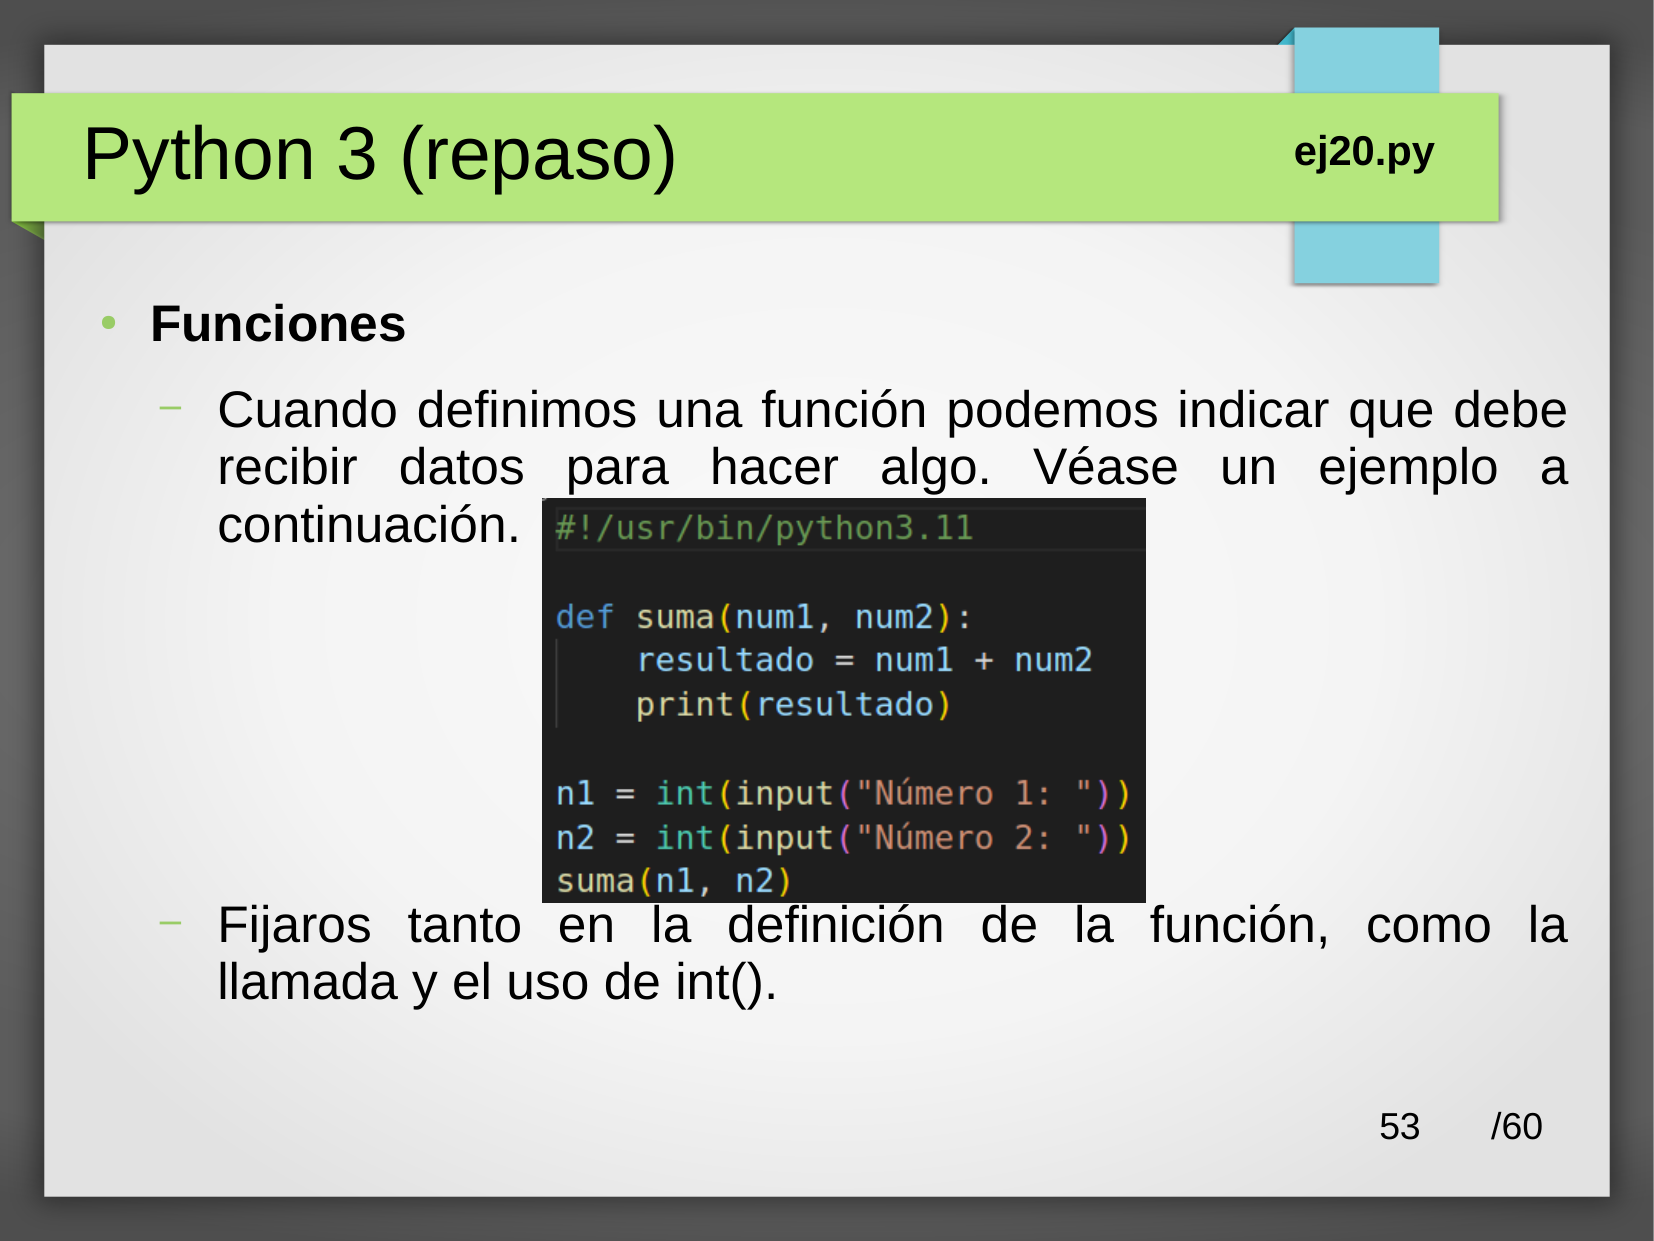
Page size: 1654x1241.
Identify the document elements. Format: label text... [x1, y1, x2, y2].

picture [0, 0, 1654, 1241]
text_box <número> [1364, 1098, 1476, 1169]
title Python 3 (repaso) [82, 94, 1264, 213]
text_box /60 [1476, 1098, 1644, 1169]
text_box ej20.py [1279, 120, 1465, 229]
list Funciones Cuando definimos una función podemos indicar que debe recibir datos para hacer algo. Véase un ejemplo a continuación. Fijaros tanto en la definición de la función, como la llamada y el uso de int(). [82, 295, 1571, 1015]
